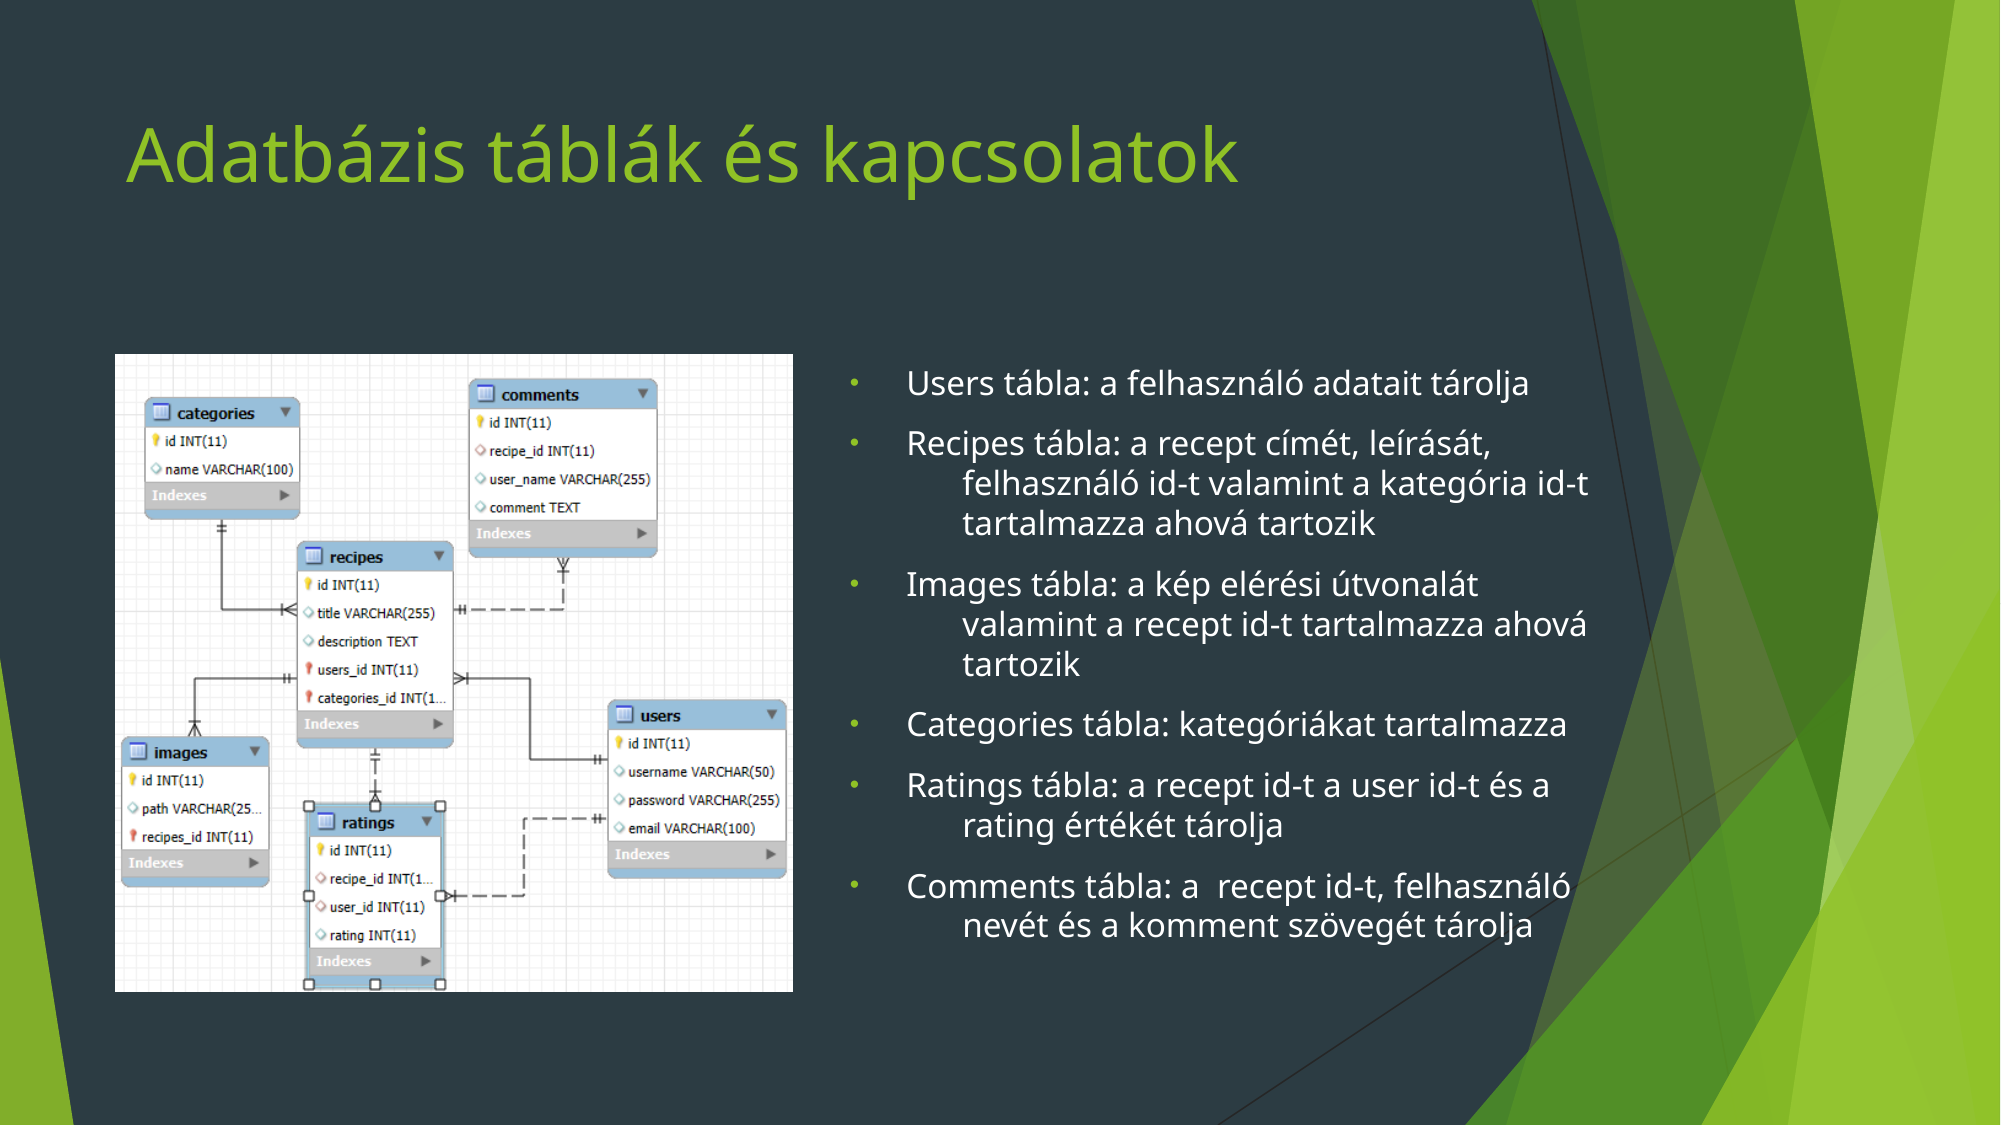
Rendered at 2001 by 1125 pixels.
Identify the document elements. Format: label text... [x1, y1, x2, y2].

title Adatbázis táblák és kapcsolatok [111, 99, 1606, 317]
picture [115, 354, 793, 992]
list Users tábla: a felhasználó adatait tárolja Recipes tábla: a recept címét, leírását, felhasználó id-t valamint a kategória id-t tartalmazza ahová tartozik Images tábla: a kép elérési útvonalát valamint a recept id-t tartalmazza ahová tartozik Categories tábla: kategóriákat tartalmazza Ratings tábla: a recept id-t a user id-t és a rating értékét tárolja Comments tábla: a recept id-t, felhasználó nevét és a komment szövegét tárolja [834, 354, 1606, 992]
